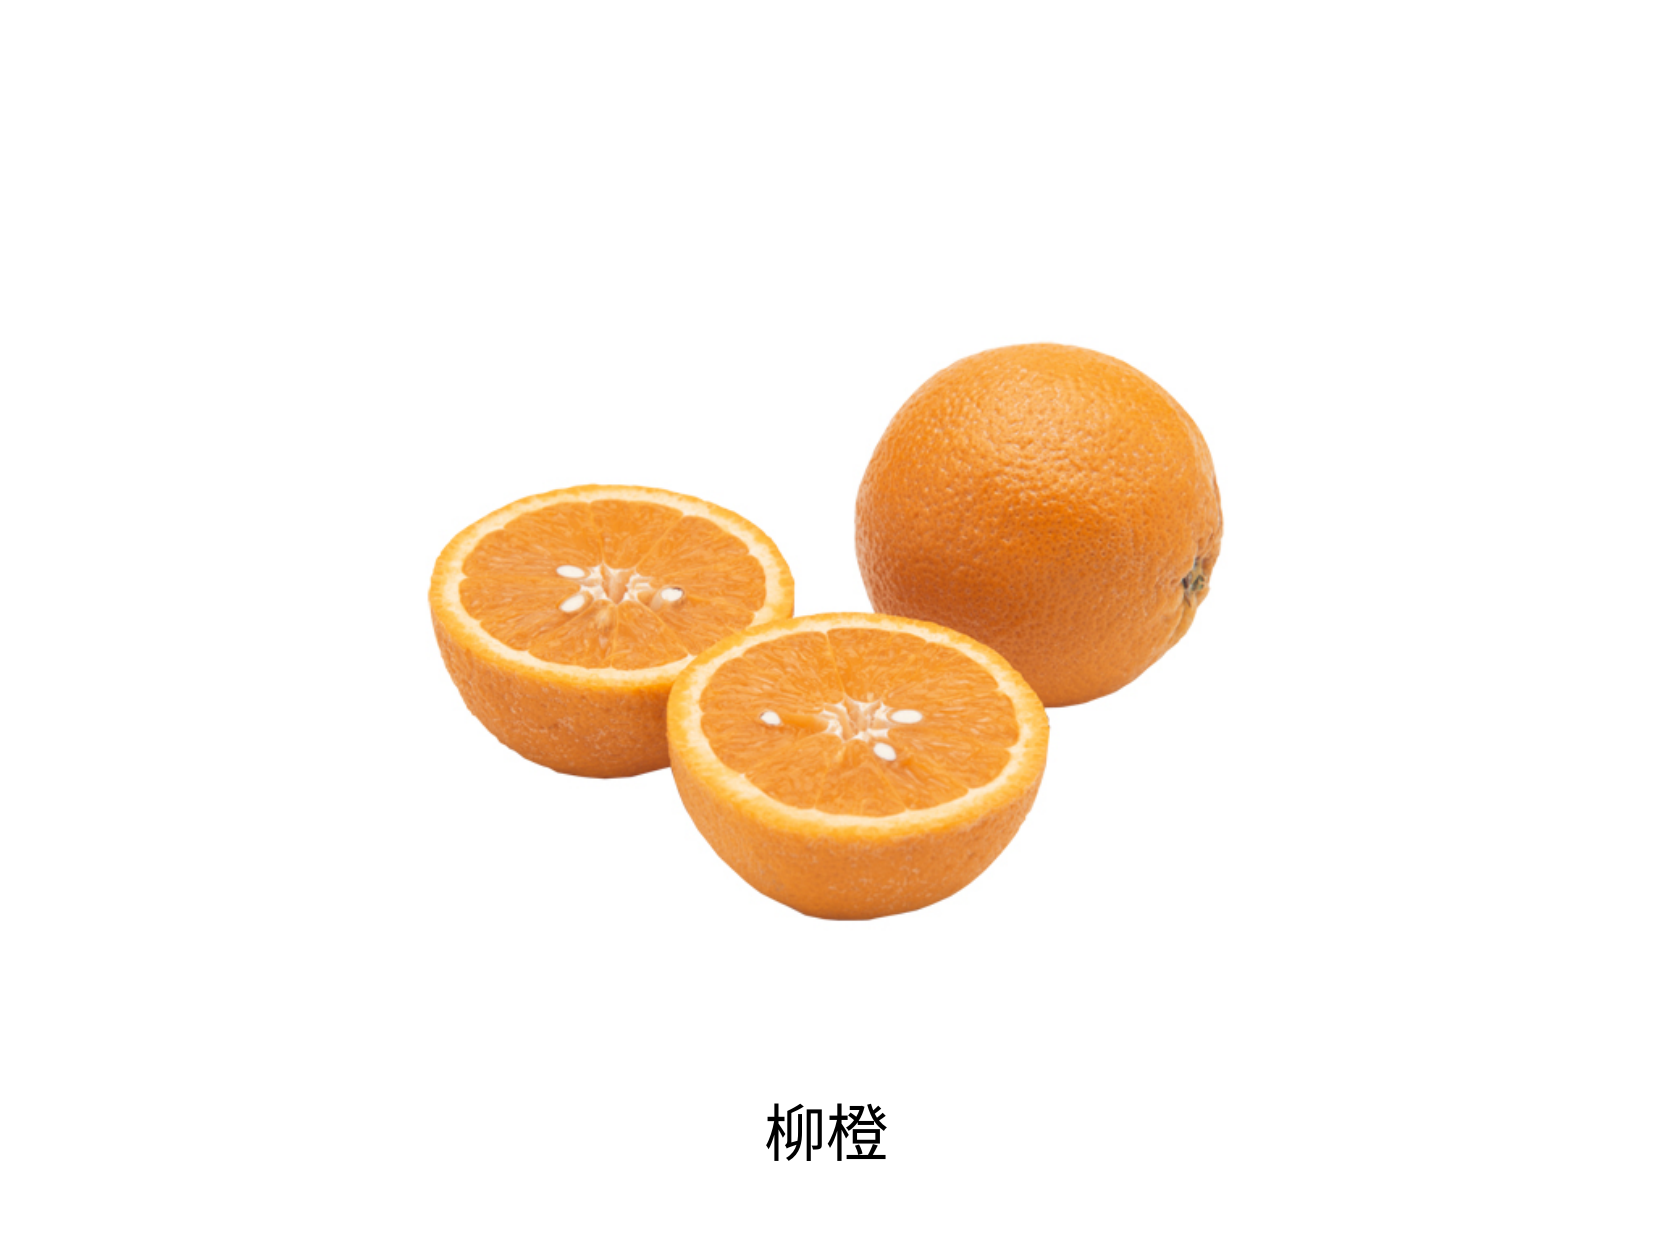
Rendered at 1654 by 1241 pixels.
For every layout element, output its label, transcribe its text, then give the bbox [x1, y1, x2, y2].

picture [0, 0, 1654, 1241]
title 柳橙 [82, 1025, 1571, 1233]
